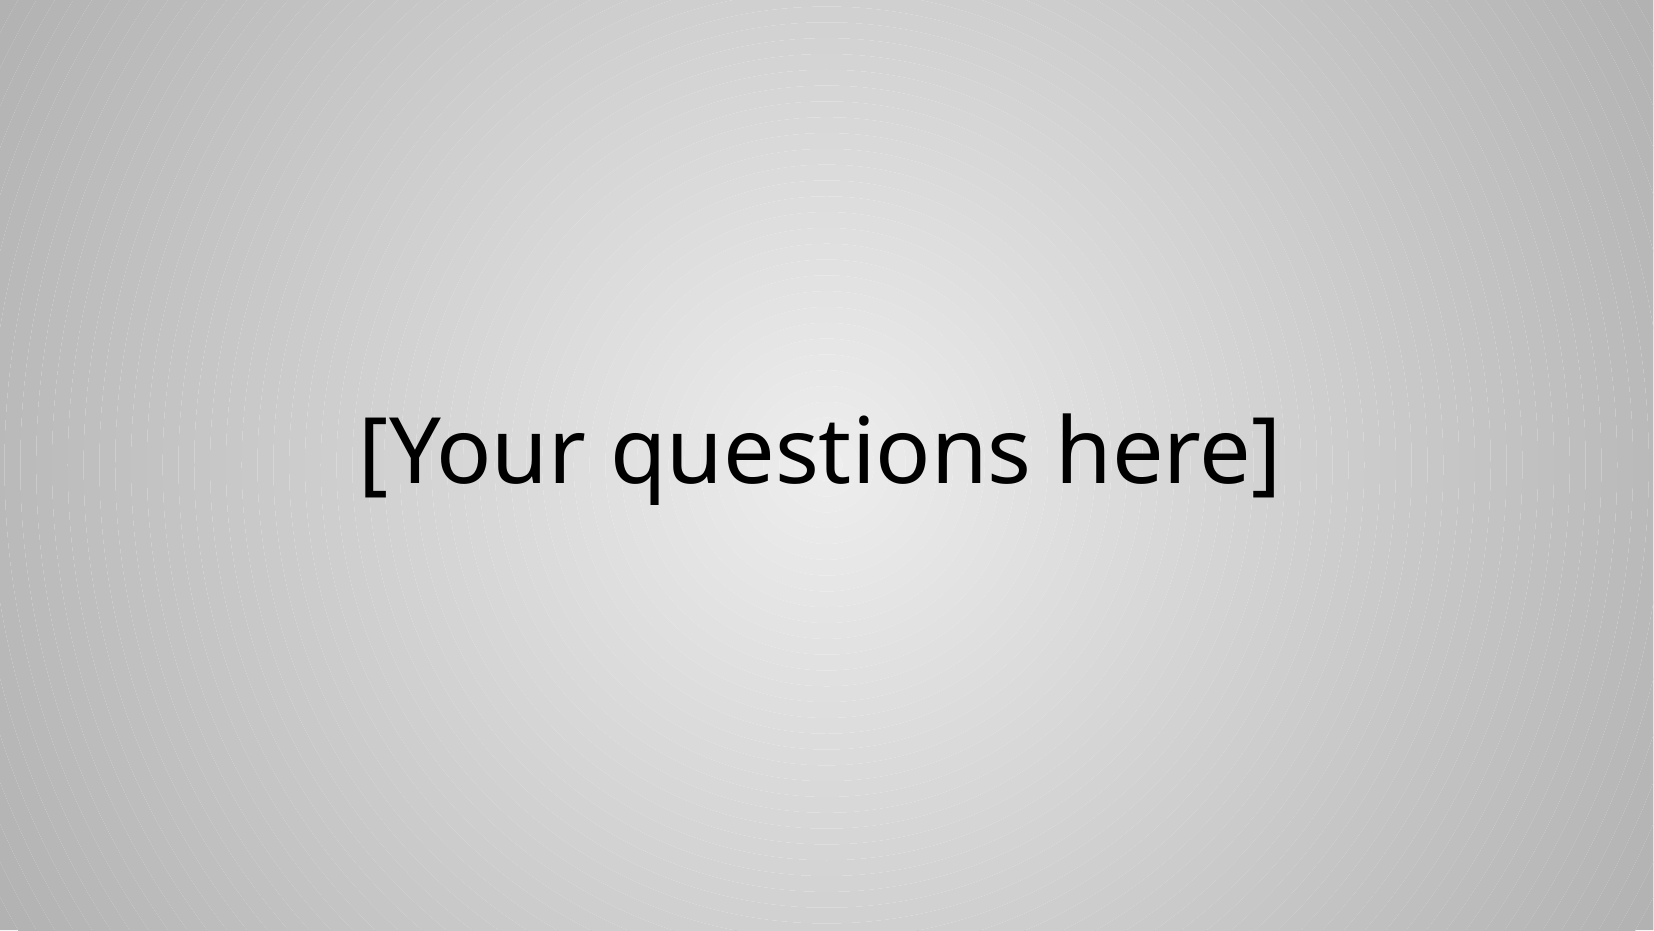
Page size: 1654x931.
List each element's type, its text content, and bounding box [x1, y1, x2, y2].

subtitle [Your questions here] [76, 88, 1565, 809]
